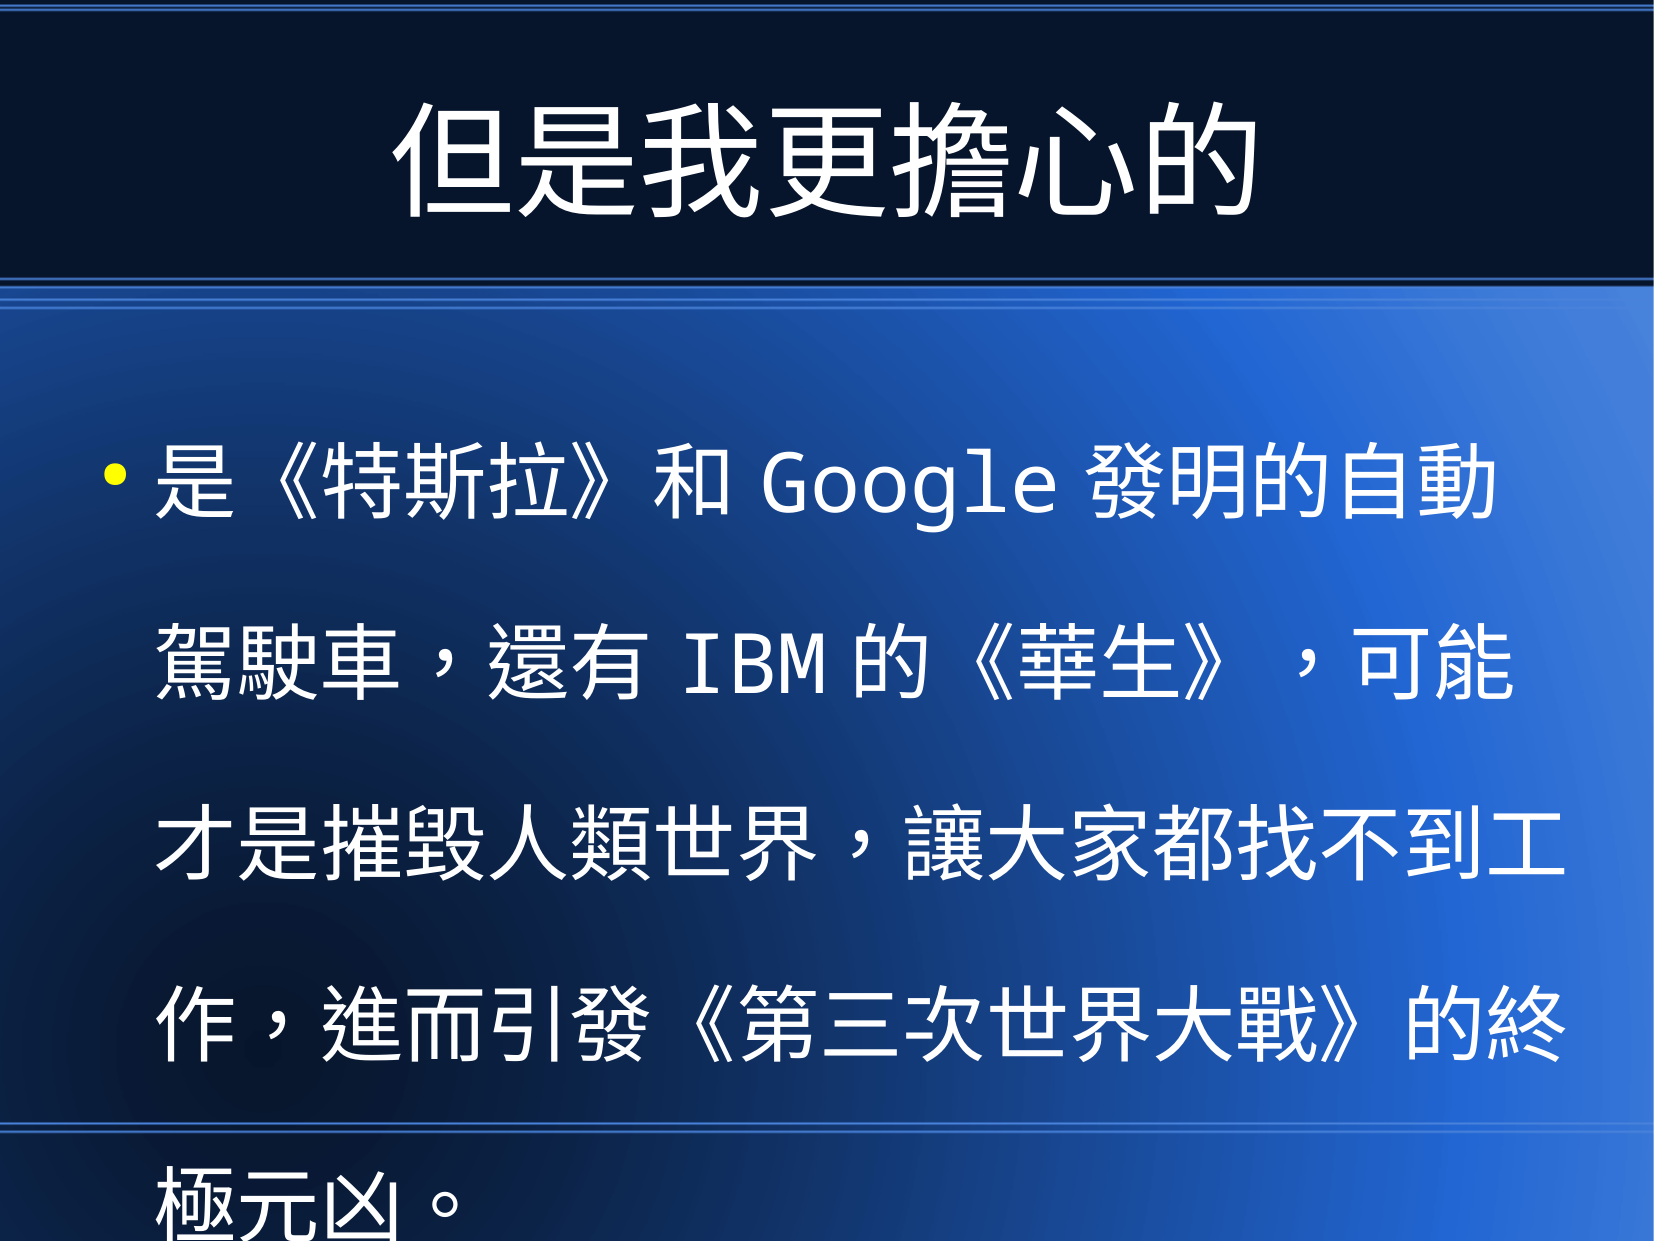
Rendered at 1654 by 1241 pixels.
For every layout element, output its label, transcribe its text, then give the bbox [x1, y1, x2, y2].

list 是《特斯拉》和Google發明的自動駕駛車，還有IBM的《華生》，可能才是摧毀人類世界，讓大家都找不到工作，進而引發《第三次世界大戰》的終極元凶。 [82, 355, 1571, 1241]
title 但是我更擔心的 [82, 49, 1571, 257]
picture [0, 0, 1654, 1241]
